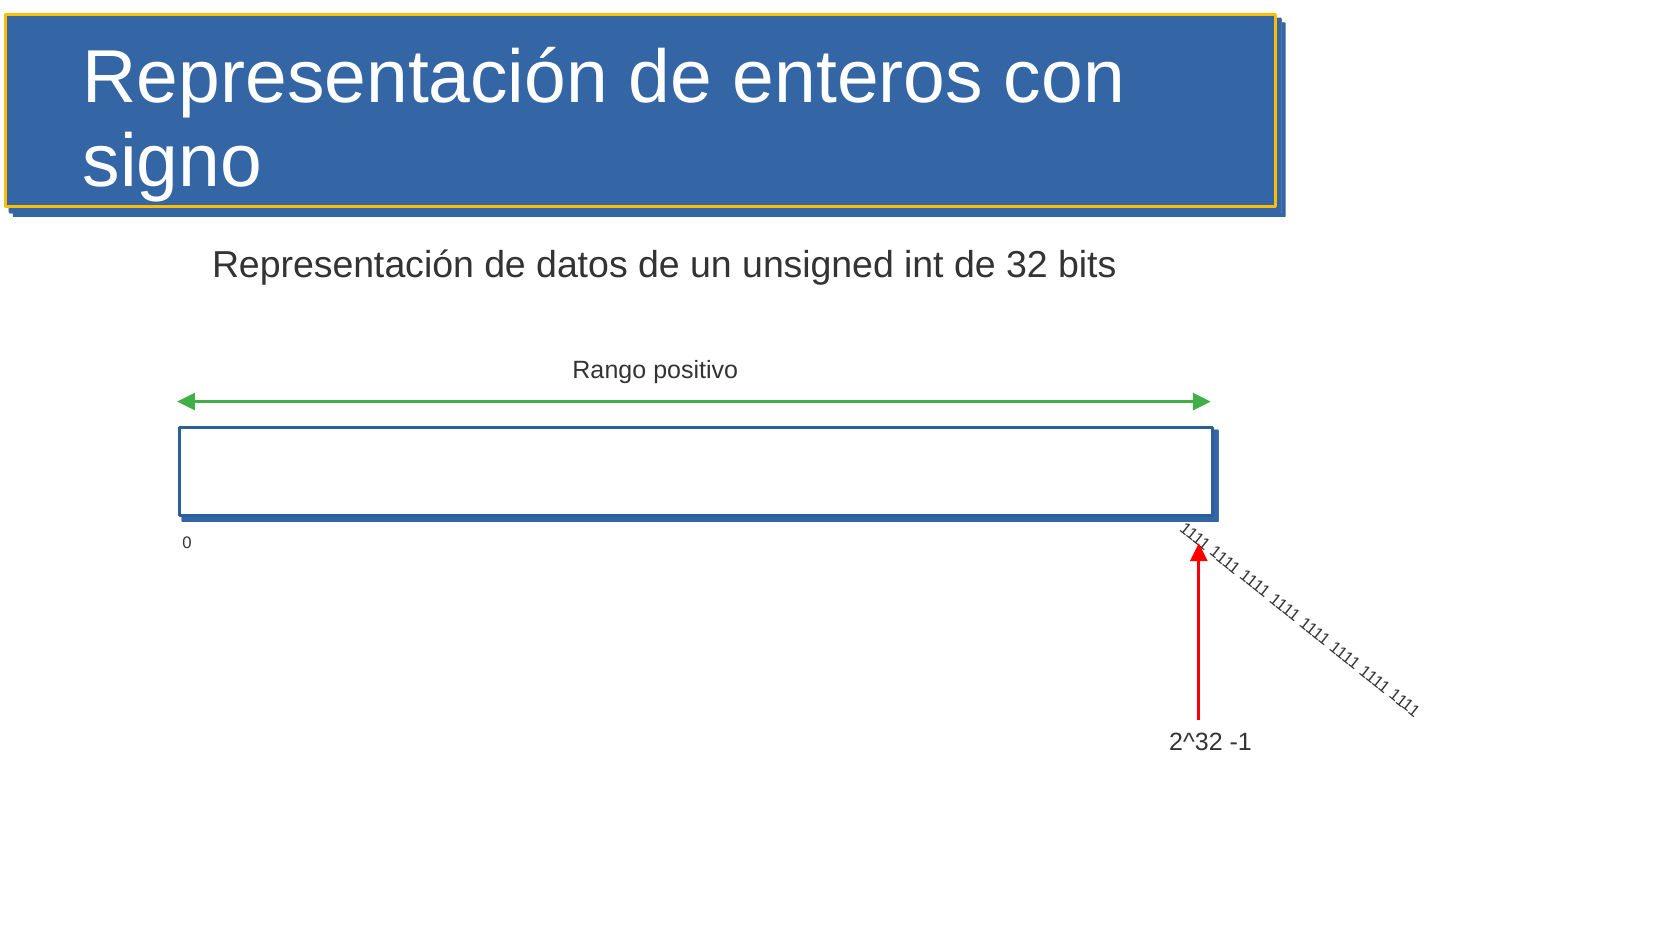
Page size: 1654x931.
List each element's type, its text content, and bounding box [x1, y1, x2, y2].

text_box Rango positivo [419, 348, 892, 392]
text_box [179, 427, 1213, 516]
text_box 1111 1111 1111 1111 1111 1111 1111 1111 [1158, 501, 1443, 738]
text_box 2^32 -1 [1122, 720, 1300, 764]
text_box 0 [113, 525, 261, 560]
title Representación de enteros con signo [82, 34, 1235, 203]
text_box Representación de datos de un unsigned int de 32 bits [147, 236, 1182, 294]
